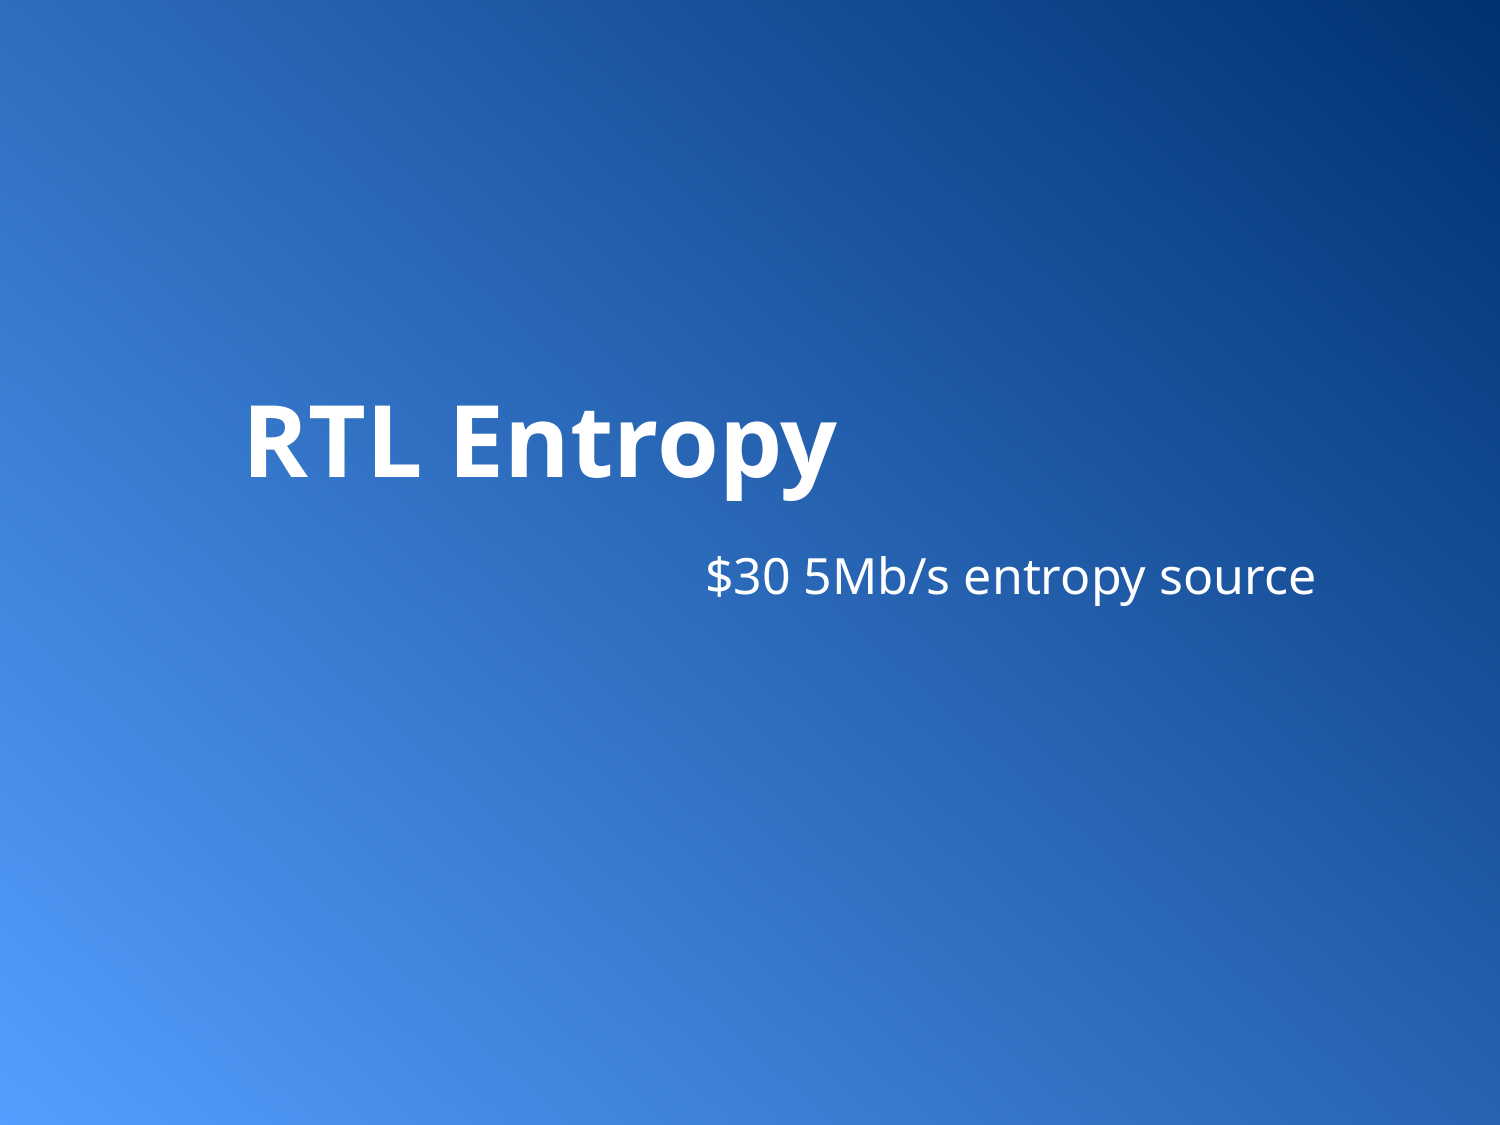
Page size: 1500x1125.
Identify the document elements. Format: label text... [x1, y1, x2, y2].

title RTL Entropy [177, 271, 1335, 513]
subtitle $30 5Mb/s entropy source [177, 530, 1332, 682]
